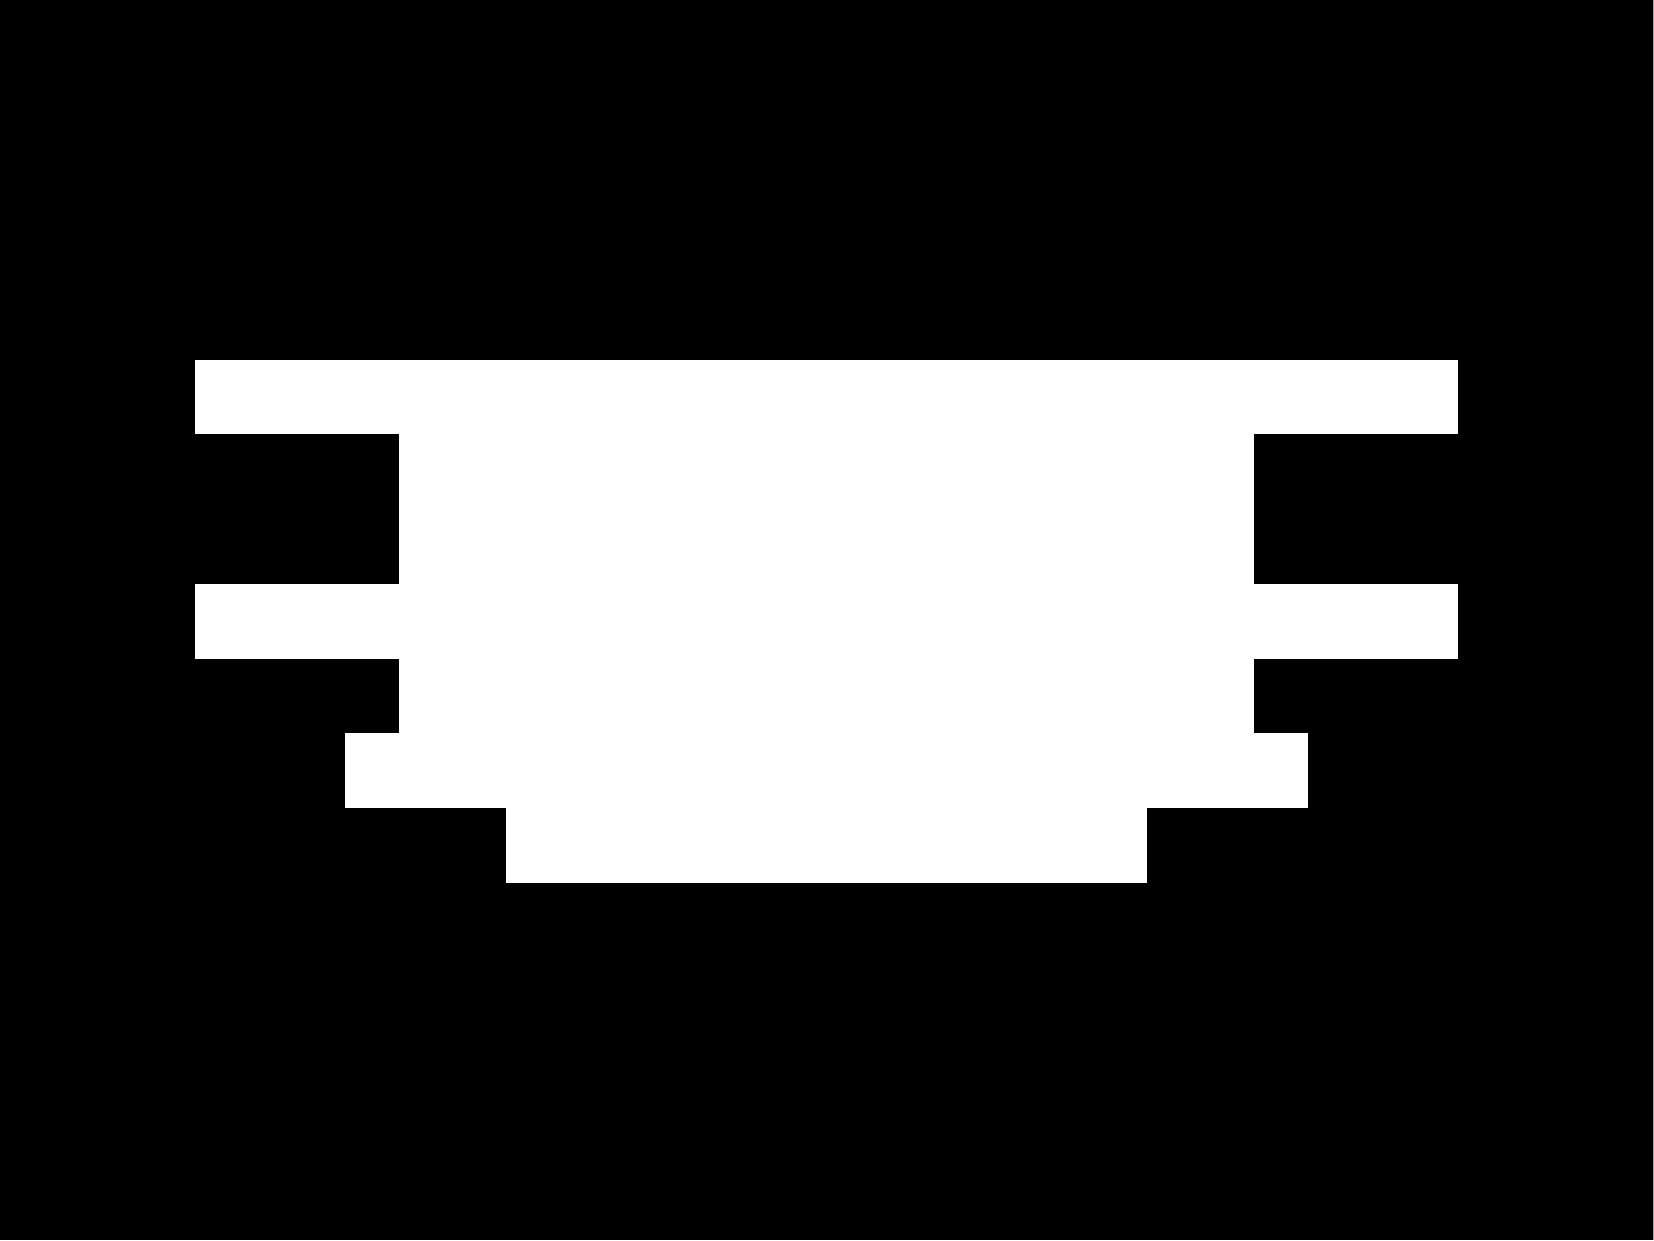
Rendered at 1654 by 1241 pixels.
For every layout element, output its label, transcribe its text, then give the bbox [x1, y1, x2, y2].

subtitle Pois ao terceiro dia o Salvador ressuscitou Pra honra e glória do Senhor E a festa no inferno terminou Pois ao terceiro dia o Salvador ressuscitou Pra honra e glória do Senhor Pra suas mãos a chave retornou E a vida se eternizou [82, 49, 1571, 1193]
